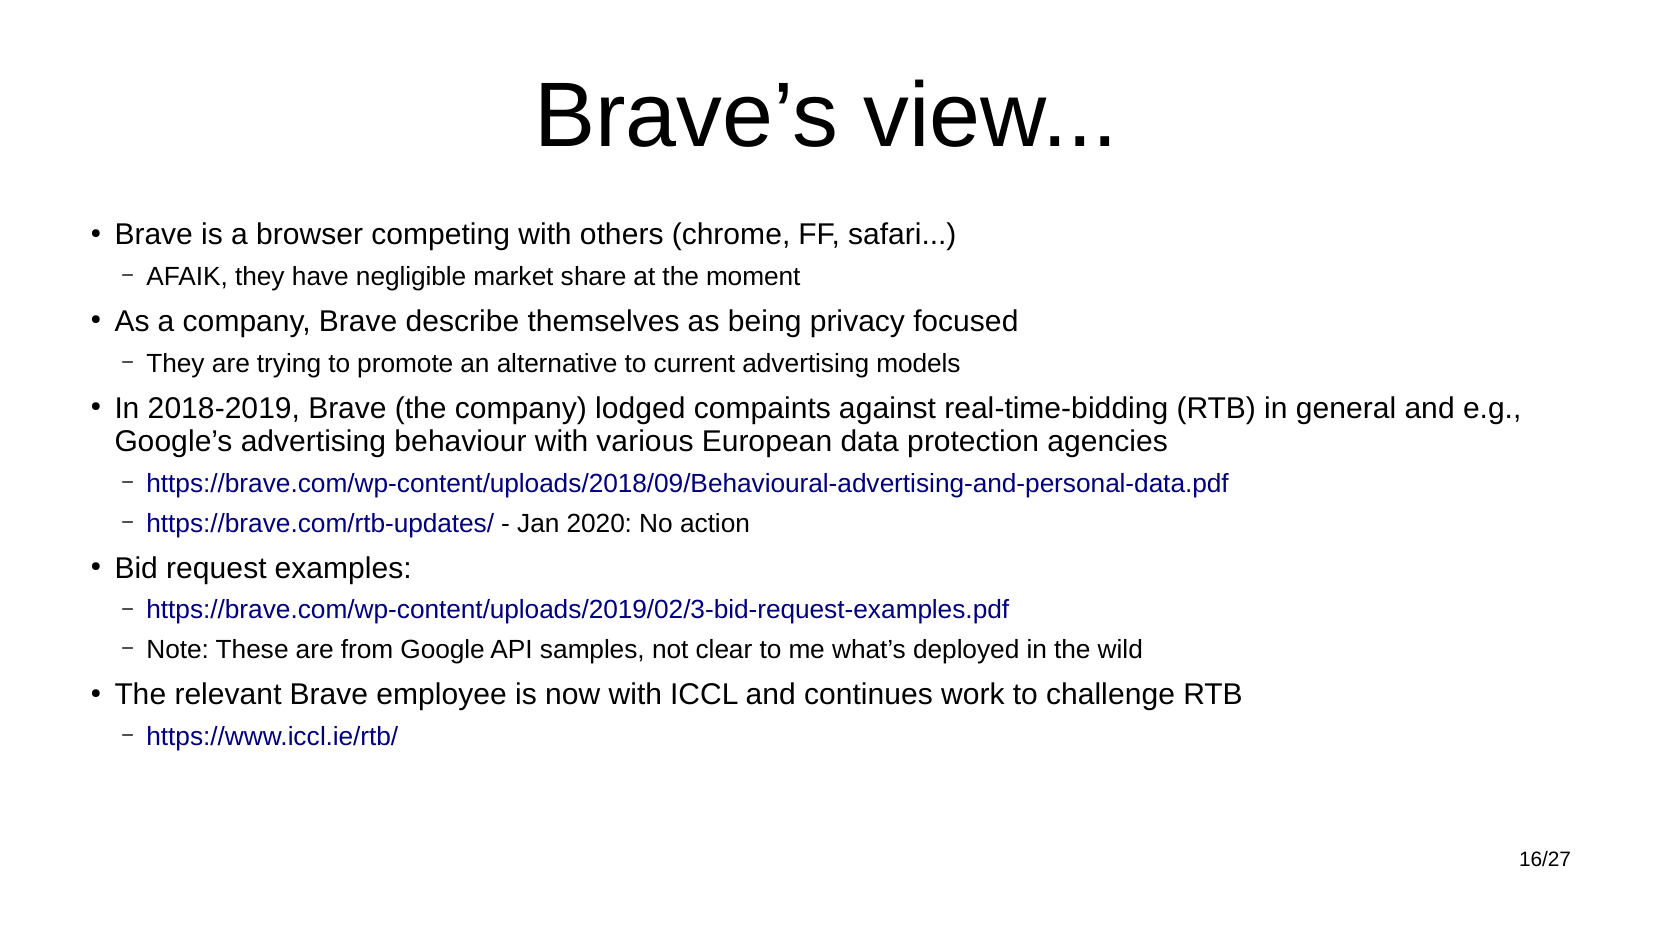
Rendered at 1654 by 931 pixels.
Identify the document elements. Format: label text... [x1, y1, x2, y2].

title Brave’s view... [82, 37, 1571, 193]
list Brave is a browser competing with others (chrome, FF, safari...) AFAIK, they have negligible market share at the moment As a company, Brave describe themselves as being privacy focused They are trying to promote an alternative to current advertising models In 2018-2019, Brave (the company) lodged compaints against real-time-bidding (RTB) in general and e.g., Google’s advertising behaviour with various European data protection agencies https://brave.com/wp-content/uploads/2018/09/Behavioural-advertising-and-personal-data.pdf https://brave.com/rtb-updates/ - Jan 2020: No action Bid request examples: https://brave.com/wp-content/uploads/2019/02/3-bid-request-examples.pdf Note: These are from Google API samples, not clear to me what’s deployed in the wild The relevant Brave employee is now with ICCL and continues work to challenge RTB https://www.iccl.ie/rtb/ [82, 217, 1571, 758]
